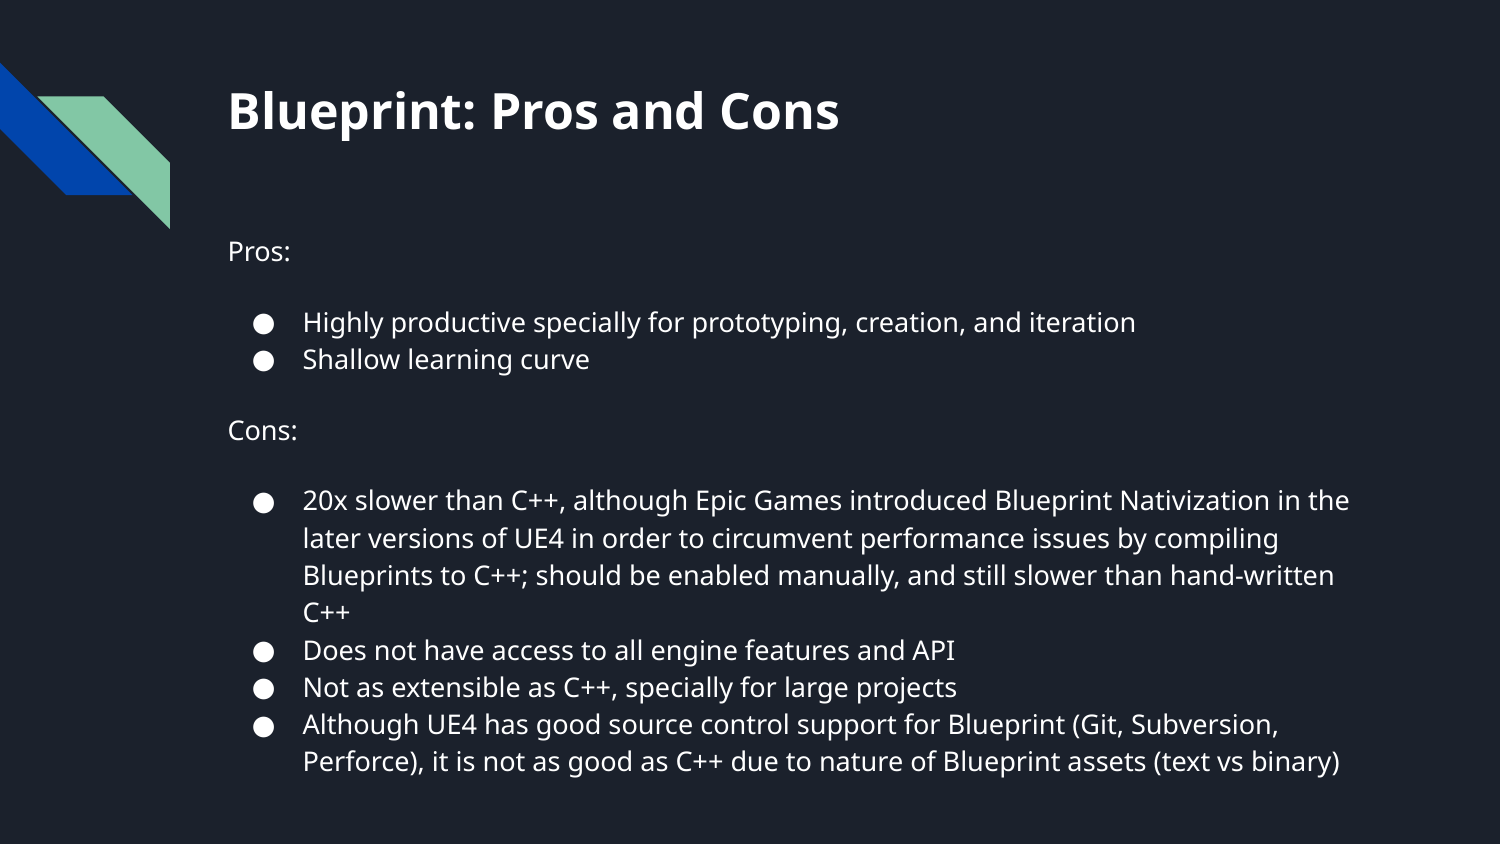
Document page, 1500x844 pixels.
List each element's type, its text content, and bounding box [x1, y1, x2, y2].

text_box Pros: Highly productive specially for prototyping, creation, and iteration Shallow learning curve Cons: 20x slower than C++, although Epic Games introduced Blueprint Nativization in the later versions of UE4 in order to circumvent performance issues by compiling Blueprints to C++; should be enabled manually, and still slower than hand-written C++ Does not have access to all engine features and API Not as extensible as C++, specially for large projects Although UE4 has good source control support for Blueprint (Git, Subversion, Perforce), it is not as good as C++ due to nature of Blueprint assets (text vs binary) [212, 214, 1368, 770]
text_box Blueprint: Pros and Cons [212, 64, 1368, 214]
